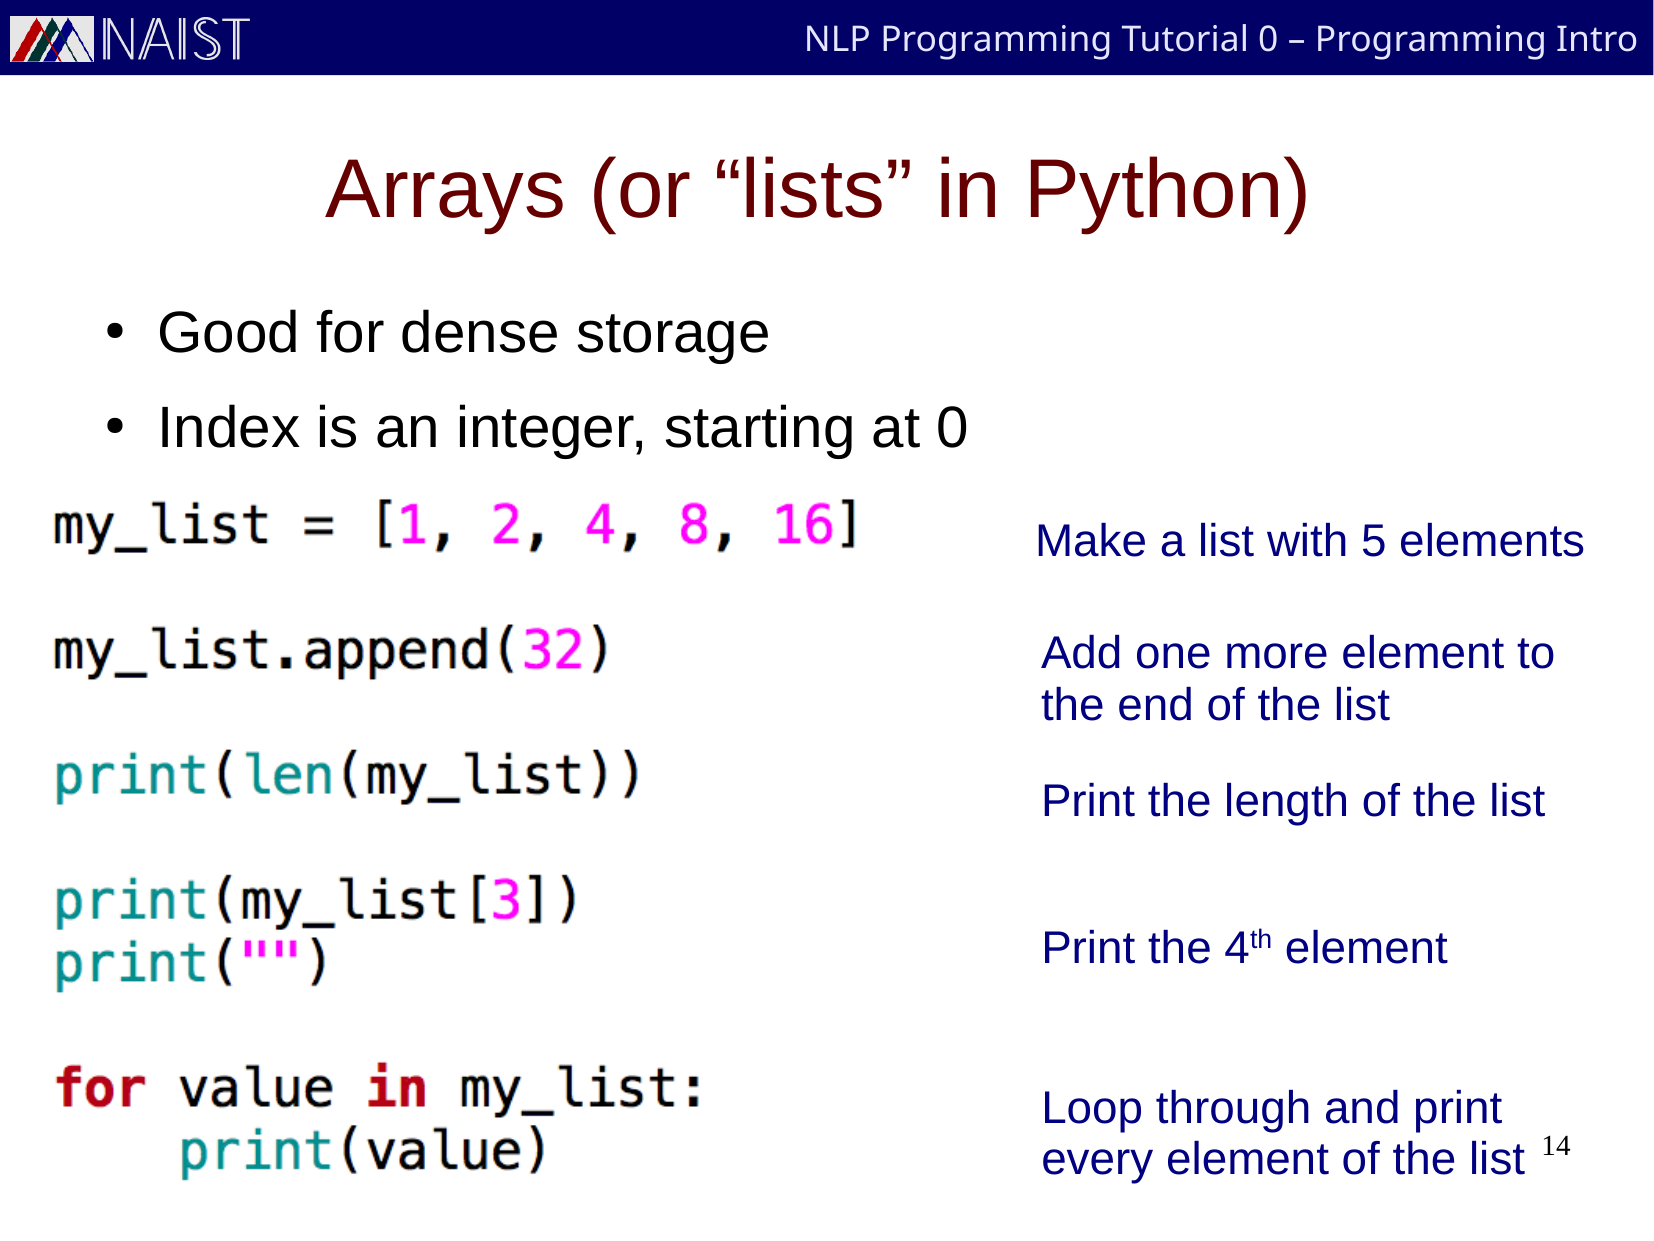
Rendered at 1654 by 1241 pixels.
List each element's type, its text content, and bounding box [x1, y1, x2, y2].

picture [102, 17, 251, 60]
text_box Loop through and print every element of the list [1026, 1074, 1541, 1192]
title Arrays (or “lists” in Python) [75, 92, 1564, 285]
text_box Add one more element to the end of the list [1026, 619, 1571, 738]
text_box Make a list with 5 elements [1020, 507, 1601, 574]
list Good for dense storage Index is an integer, starting at 0 [86, 300, 1576, 460]
picture [10, 16, 94, 62]
text_box Print the 4th element [1026, 915, 1464, 983]
text_box Print the length of the list [1026, 767, 1562, 834]
picture [37, 495, 863, 1185]
